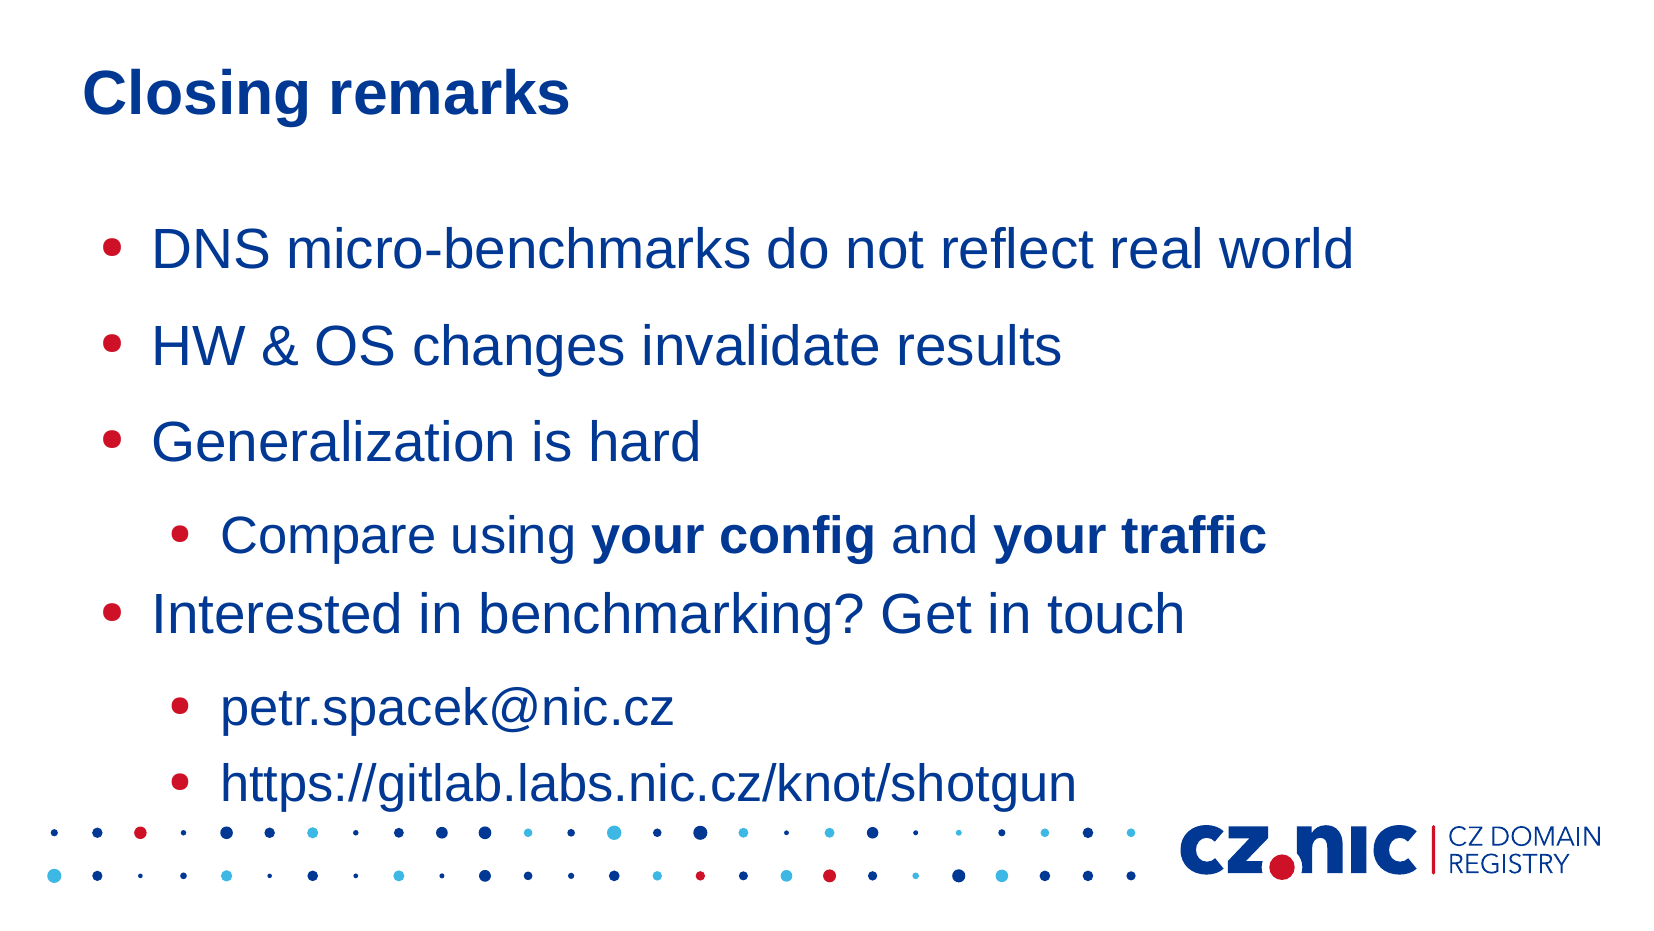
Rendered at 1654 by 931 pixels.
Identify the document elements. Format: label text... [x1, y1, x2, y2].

title Closing remarks [82, 53, 1571, 133]
list DNS micro-benchmarks do not reflect real world HW & OS changes invalidate results Generalization is hard Compare using your config and your traffic Interested in benchmarking? Get in touch petr.spacek@nic.cz https://gitlab.labs.nic.cz/knot/shotgun [82, 217, 1571, 815]
